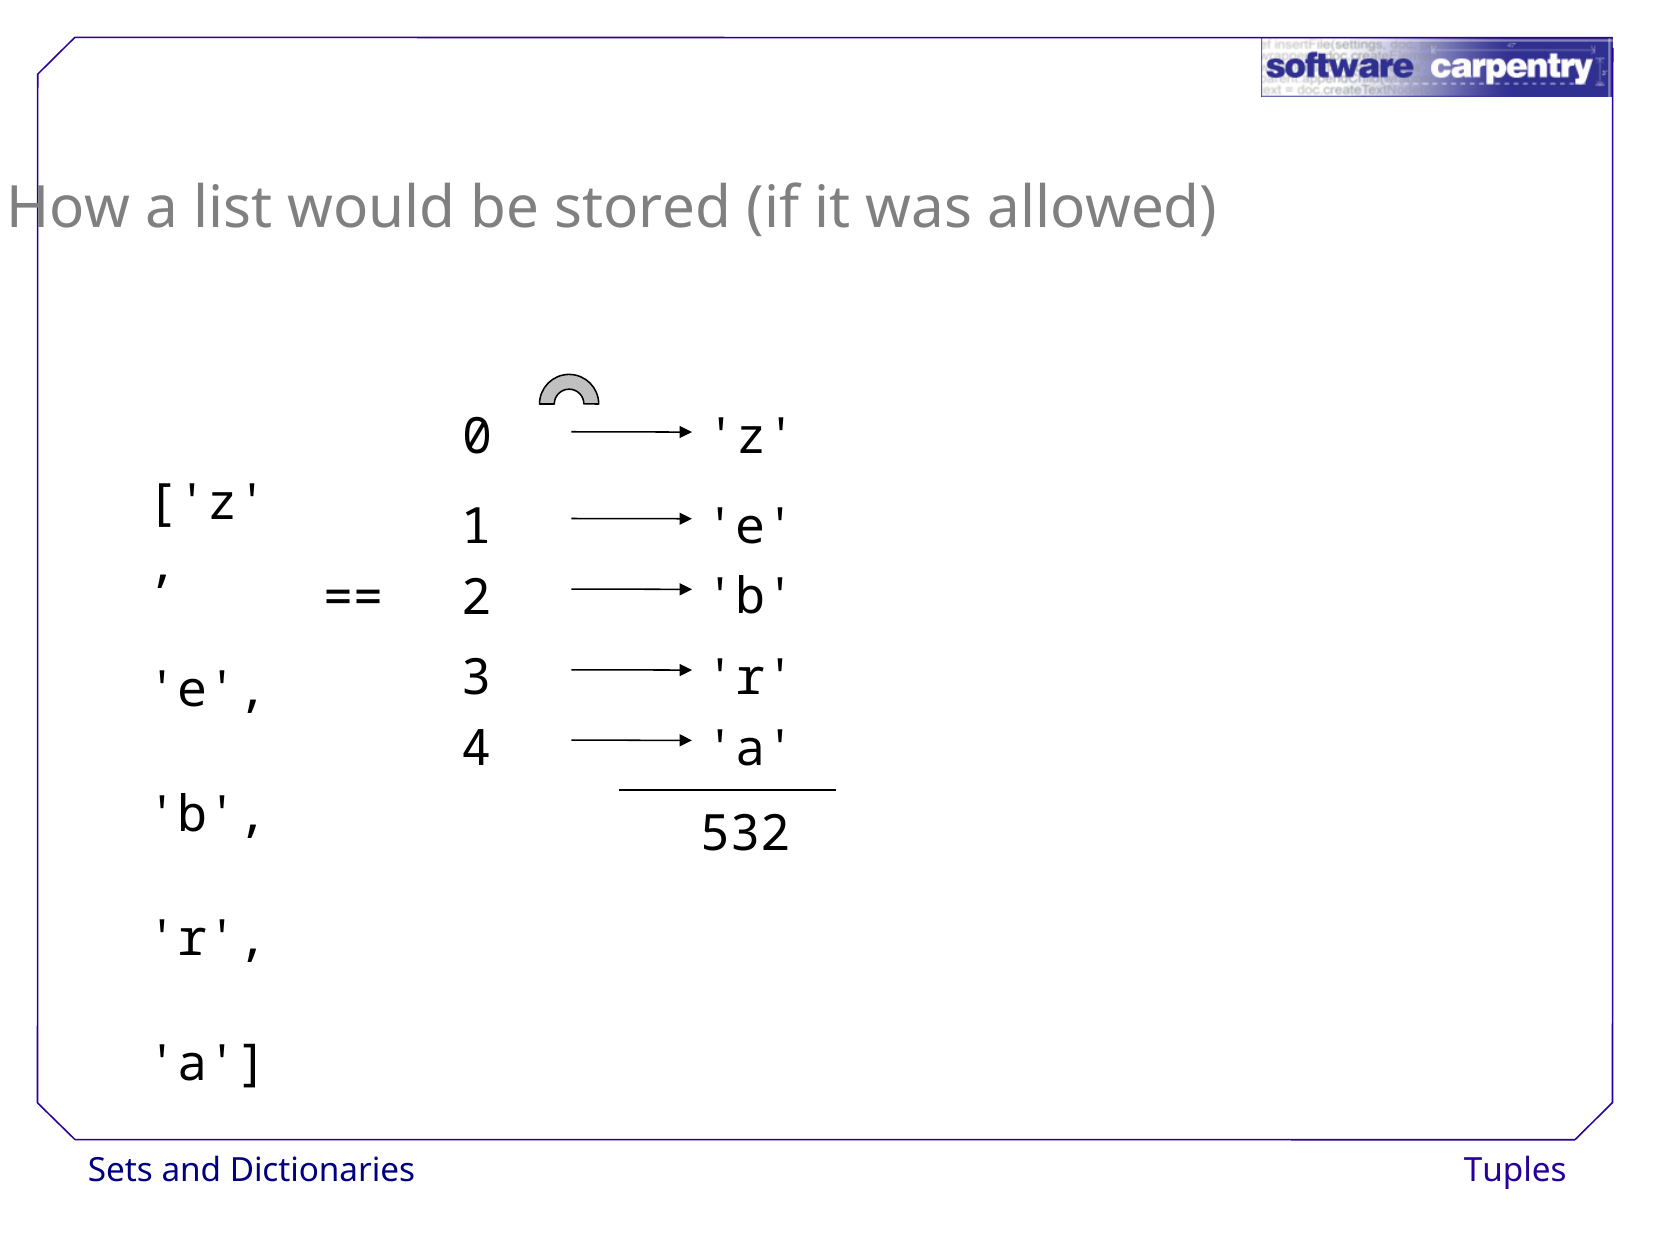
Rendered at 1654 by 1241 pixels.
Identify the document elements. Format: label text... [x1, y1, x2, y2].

table_cell [540, 630, 600, 706]
text_box 1 [410, 483, 543, 554]
text_box == [289, 554, 410, 630]
text_box 3 [410, 634, 543, 705]
text_box 2 [410, 554, 543, 630]
table_cell [540, 479, 600, 555]
text_box 0 [411, 394, 544, 470]
text_box ['z', 'e', 'b', 'r', 'a'] [127, 459, 289, 725]
text_box 532 [673, 790, 817, 866]
text_box 'a' [684, 705, 817, 781]
text_box How a list would be stored (if it was allowed) [0, 126, 1383, 248]
text_box 4 [410, 705, 543, 781]
text_box 'e' [684, 483, 817, 553]
picture [1261, 39, 1613, 97]
table_header [540, 404, 600, 479]
text_box [541, 374, 599, 404]
text_box 'z' [685, 394, 818, 470]
text_box 'r' [684, 634, 817, 705]
text_box 'b' [684, 553, 817, 629]
table_cell [543, 555, 600, 630]
table_cell [543, 706, 600, 781]
